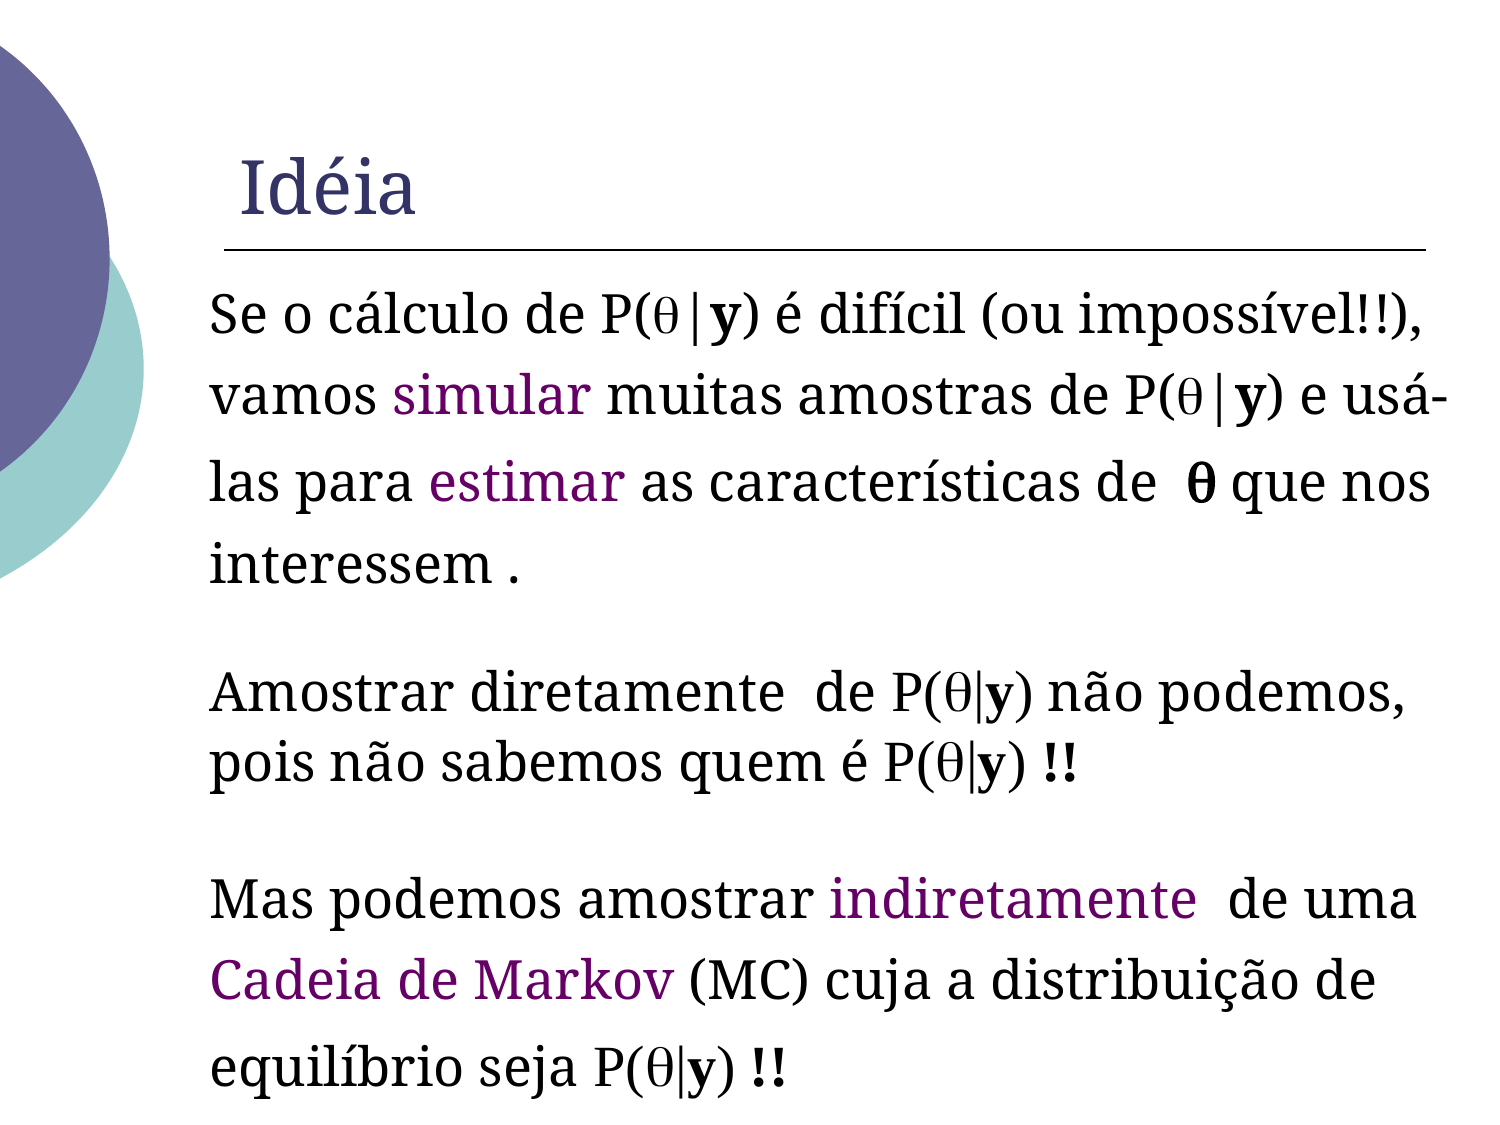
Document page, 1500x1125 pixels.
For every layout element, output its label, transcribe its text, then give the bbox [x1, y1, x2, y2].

title Idéia [224, 49, 1425, 237]
text_box Amostrar diretamente de P(|y) não podemos, pois não sabemos quem é P(|y) !! [194, 645, 1483, 801]
text_box Mas podemos amostrar indiretamente de uma Cadeia de Markov (MC) cuja a distribuição de equilíbrio seja P(|y) !! [194, 840, 1483, 1106]
list Se o cálculo de P(|y) é difícil (ou impossível!!), vamos simular muitas amostras de P(|y) e usá-las para estimar as características de  que nos interessem . [194, 255, 1471, 625]
